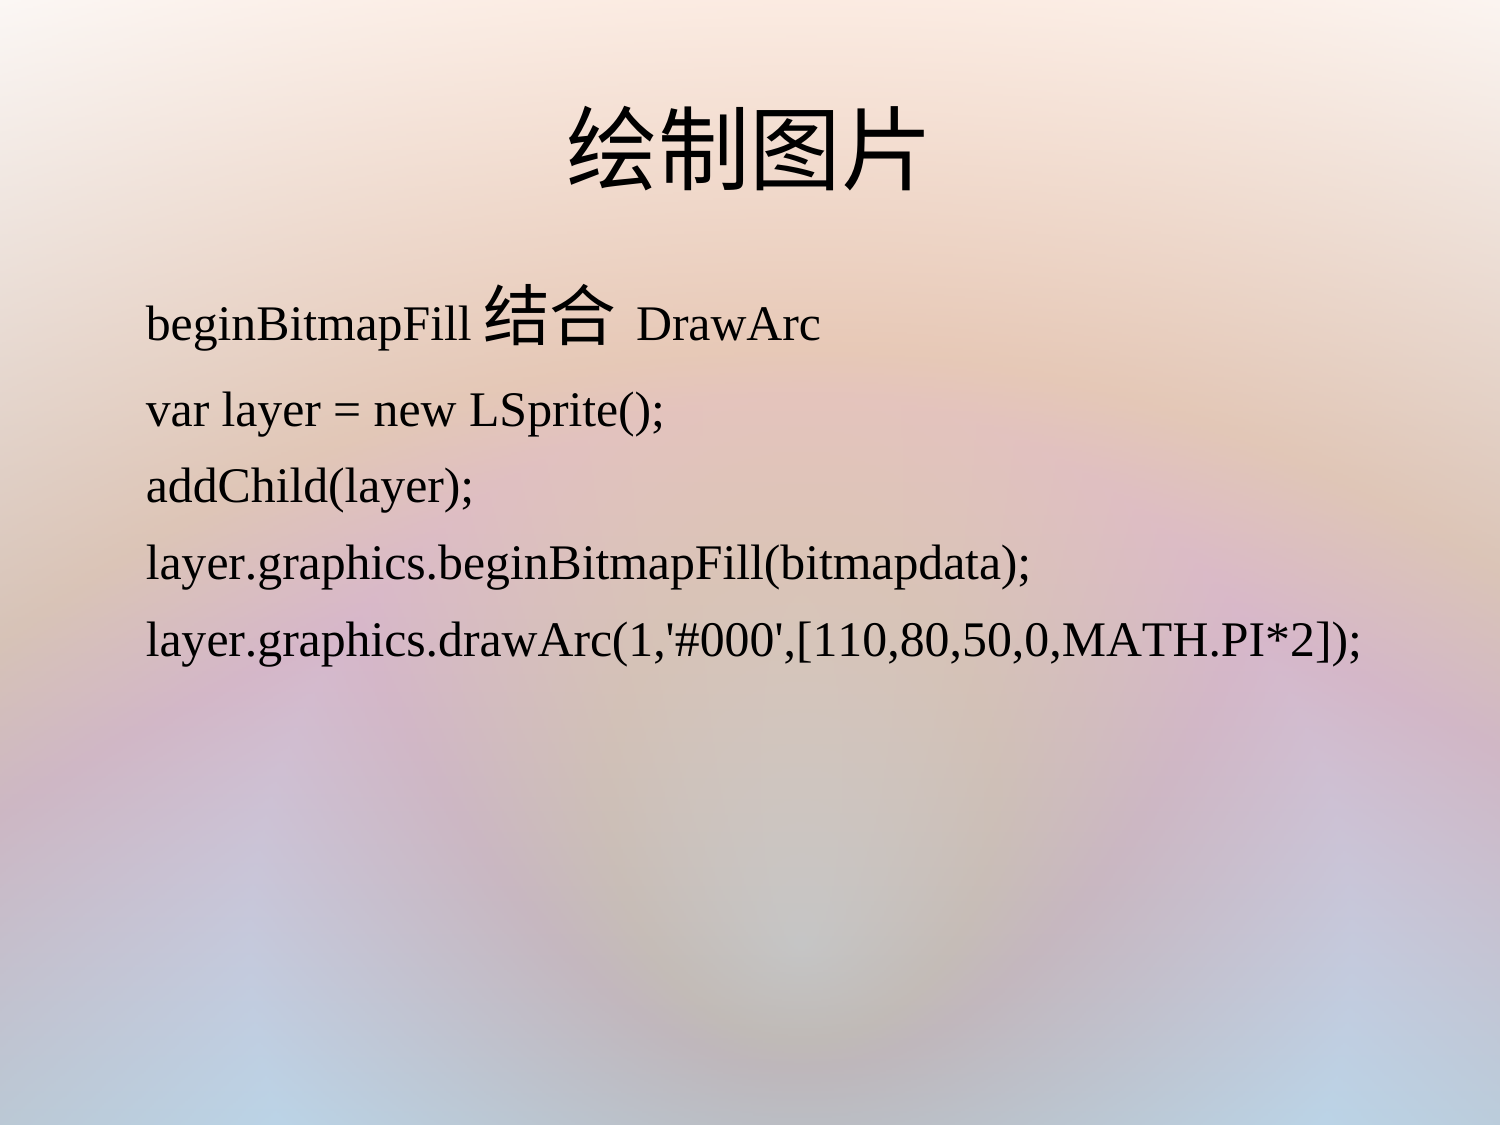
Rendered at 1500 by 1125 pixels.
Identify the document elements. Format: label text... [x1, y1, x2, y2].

title 绘制图片 [75, 50, 1425, 238]
picture [0, 0, 1500, 1125]
list beginBitmapFill结合DrawArc var layer = new LSprite(); addChild(layer); layer.graphics.beginBitmapFill(bitmapdata); layer.graphics.drawArc(1,'#000',[110,80,50,0,MATH.PI*2]); [75, 263, 1425, 916]
